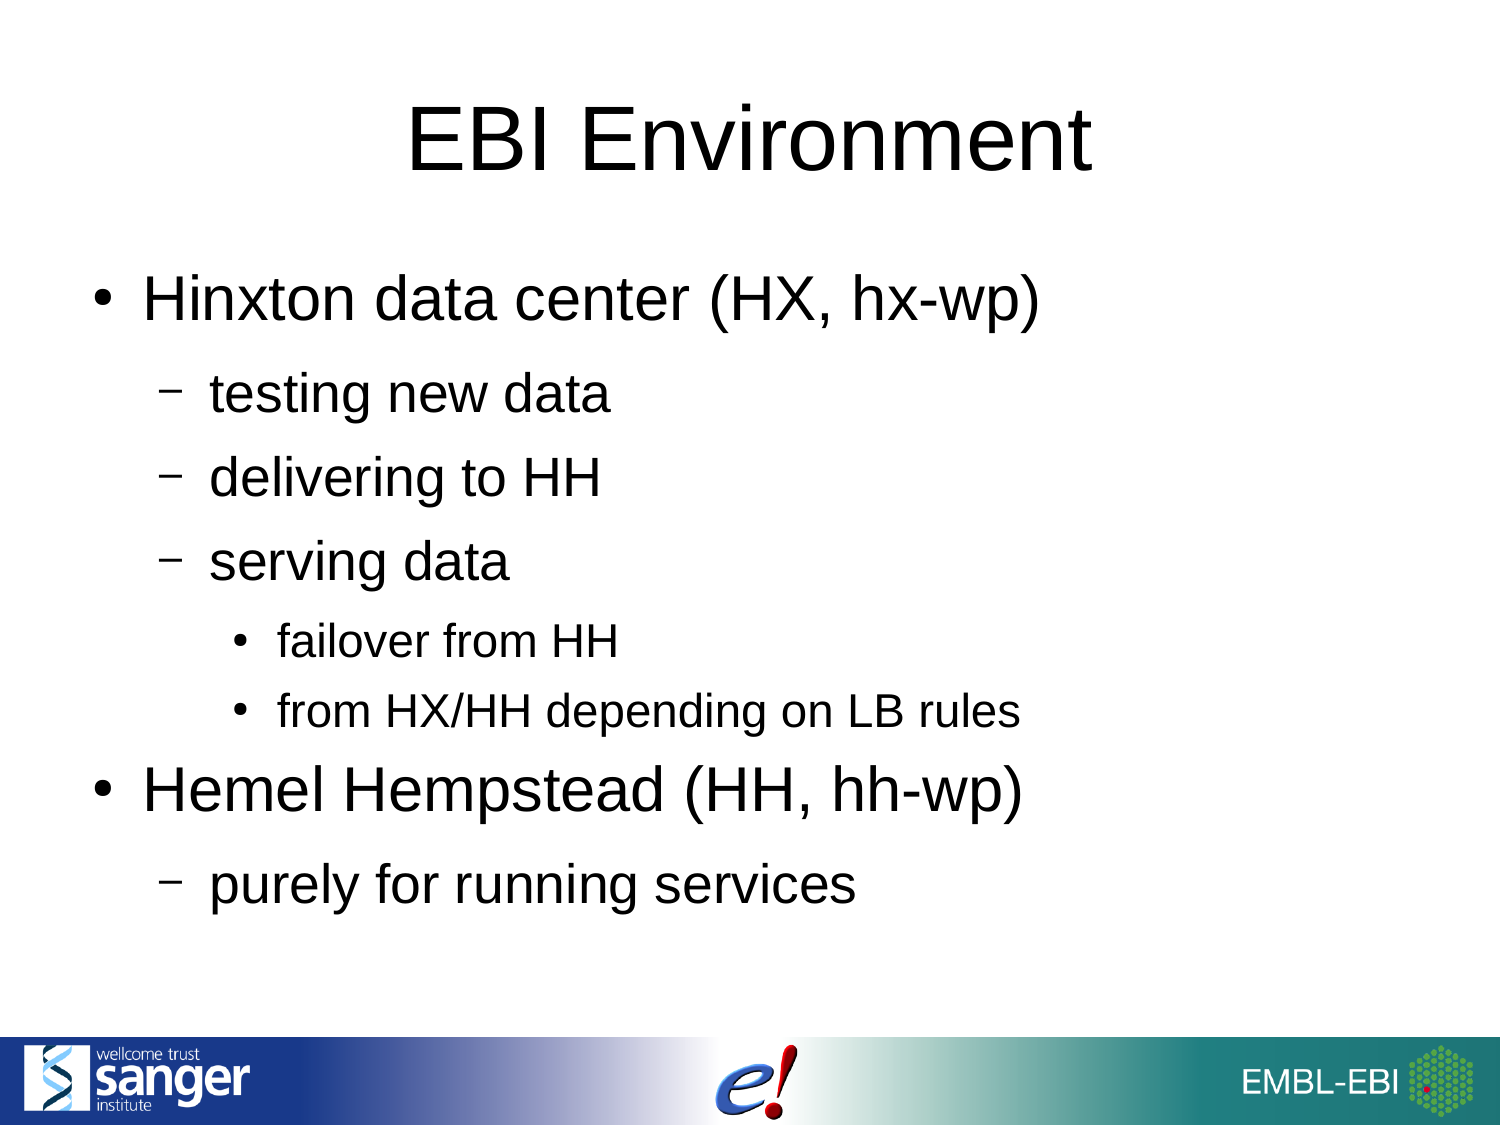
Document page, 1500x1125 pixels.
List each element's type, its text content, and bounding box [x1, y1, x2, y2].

title EBI Environment [75, 44, 1425, 233]
list Hinxton data center (HX, hx-wp) testing new data delivering to HH serving data failover from HH from HX/HH depending on LB rules Hemel Hempstead (HH, hh-wp) purely for running services [75, 263, 1395, 916]
picture [0, 1037, 1500, 1125]
